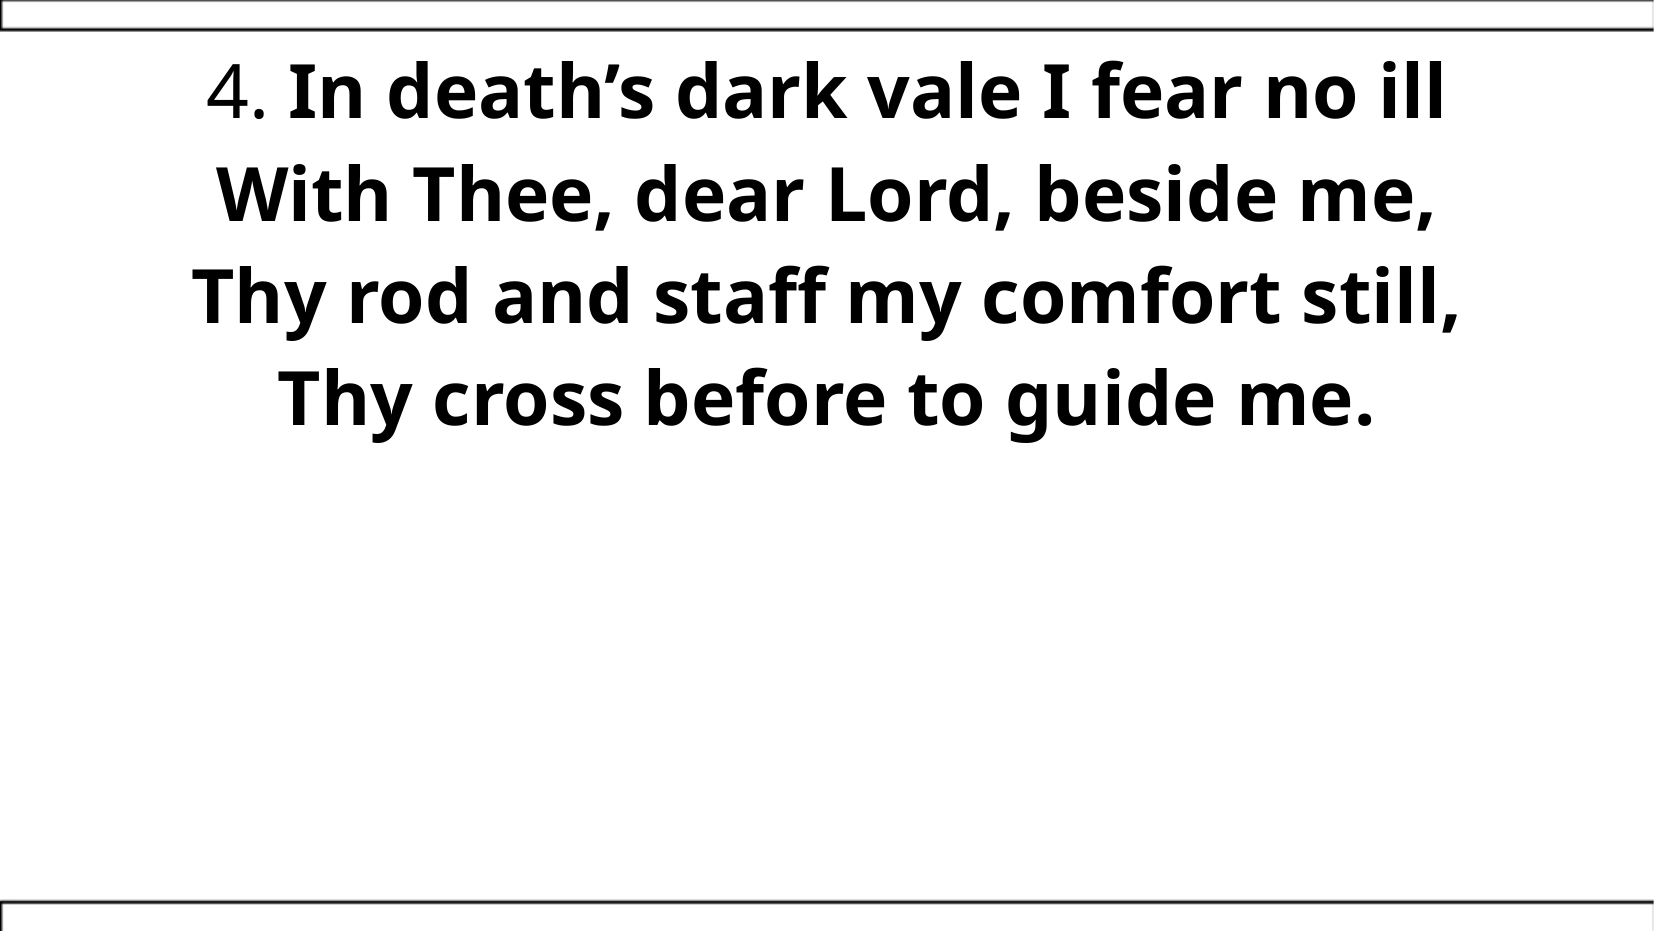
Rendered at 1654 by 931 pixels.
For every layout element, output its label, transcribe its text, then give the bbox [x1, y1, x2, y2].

picture [0, 0, 1654, 931]
text_box 4. In death’s dark vale I fear no ill With Thee, dear Lord, beside me, Thy rod and staff my comfort still, Thy cross before to guide me. [99, 31, 1555, 458]
